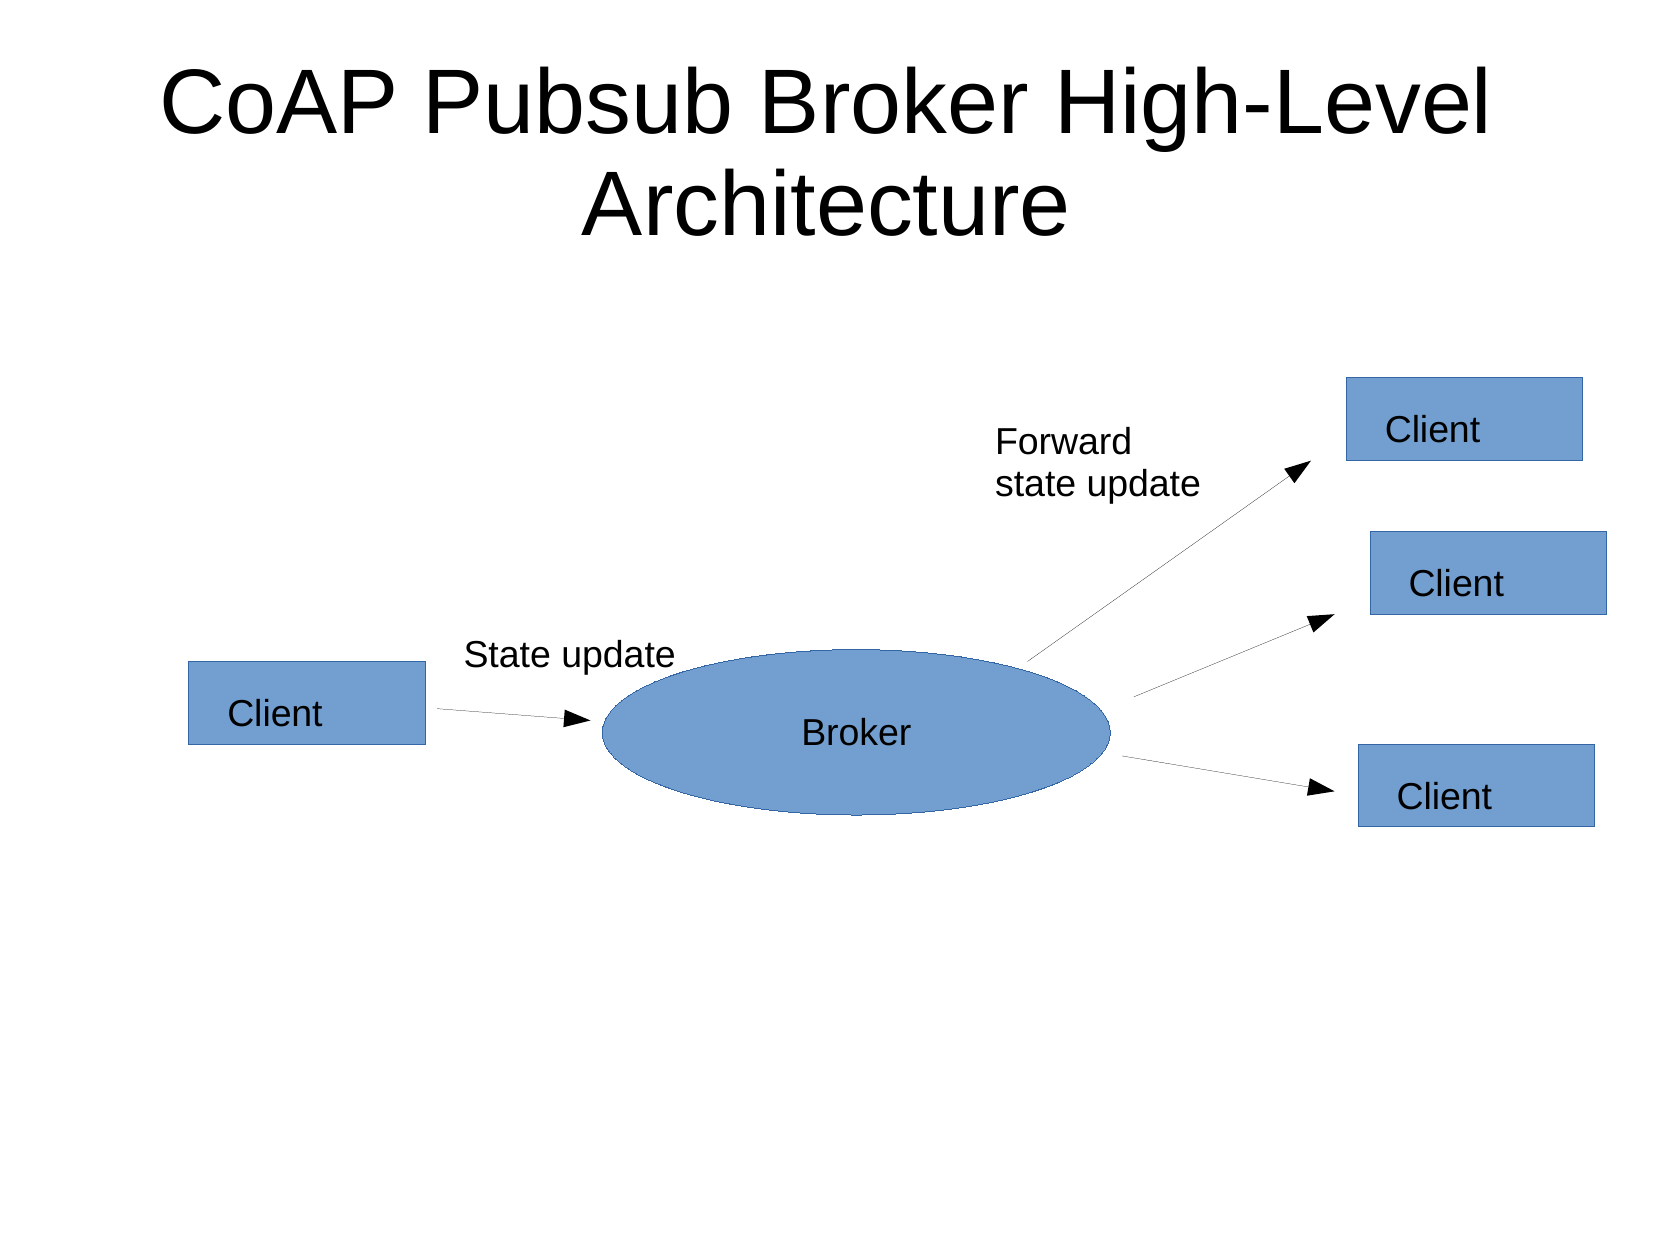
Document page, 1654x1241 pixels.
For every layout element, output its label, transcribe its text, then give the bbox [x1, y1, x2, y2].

text_box Forward state update [980, 413, 1229, 555]
text_box Client [1393, 555, 1519, 612]
text_box [1346, 377, 1583, 461]
text_box [188, 661, 426, 745]
text_box [1358, 744, 1595, 827]
text_box Client [1370, 401, 1496, 459]
title CoAP Pubsub Broker High-Level Architecture [82, 49, 1571, 257]
text_box [1370, 531, 1607, 615]
text_box Broker [602, 649, 1111, 816]
text_box State update [448, 625, 691, 683]
text_box Client [1381, 767, 1508, 825]
text_box Client [212, 685, 338, 742]
